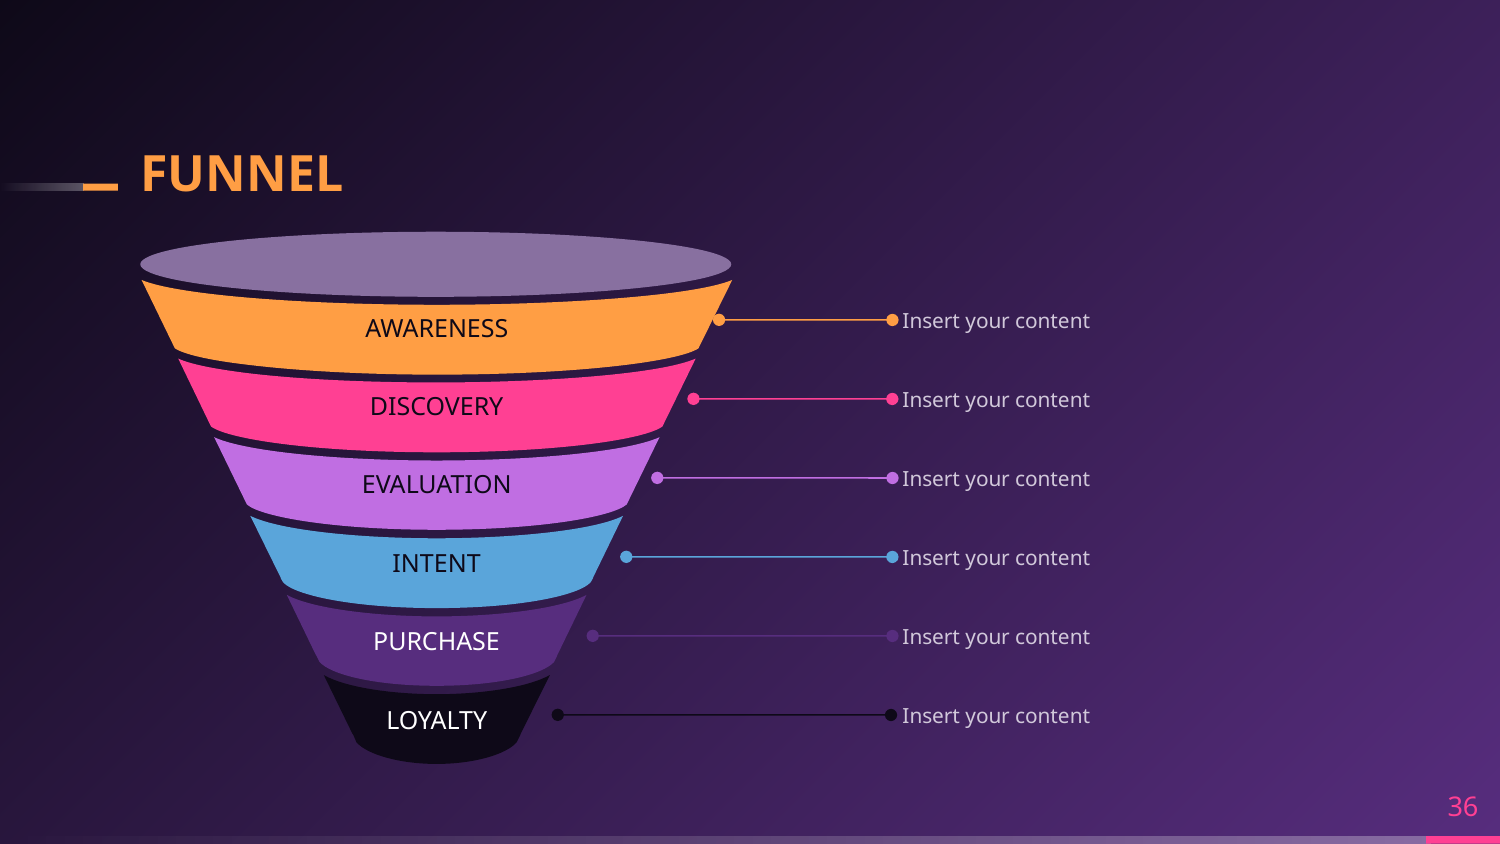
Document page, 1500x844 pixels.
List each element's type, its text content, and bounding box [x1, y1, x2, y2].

text_box Insert your content [902, 370, 1360, 428]
text_box INTENT [250, 515, 624, 609]
text_box DISCOVERY [178, 358, 696, 453]
text_box Insert your content [902, 528, 1360, 586]
text_box PURCHASE [286, 594, 587, 686]
text_box EVALUATION [214, 437, 660, 530]
text_box Insert your content [902, 686, 1360, 744]
text_box Insert your content [902, 607, 1360, 665]
text_box Insert your content [902, 449, 1360, 507]
text_box AWARENESS [141, 279, 733, 375]
text_box [140, 231, 732, 297]
text_box LOYALTY [323, 675, 550, 764]
title FUNNEL [140, 137, 1011, 203]
slide_number <número> [1426, 779, 1500, 837]
text_box Insert your content [902, 291, 1360, 349]
